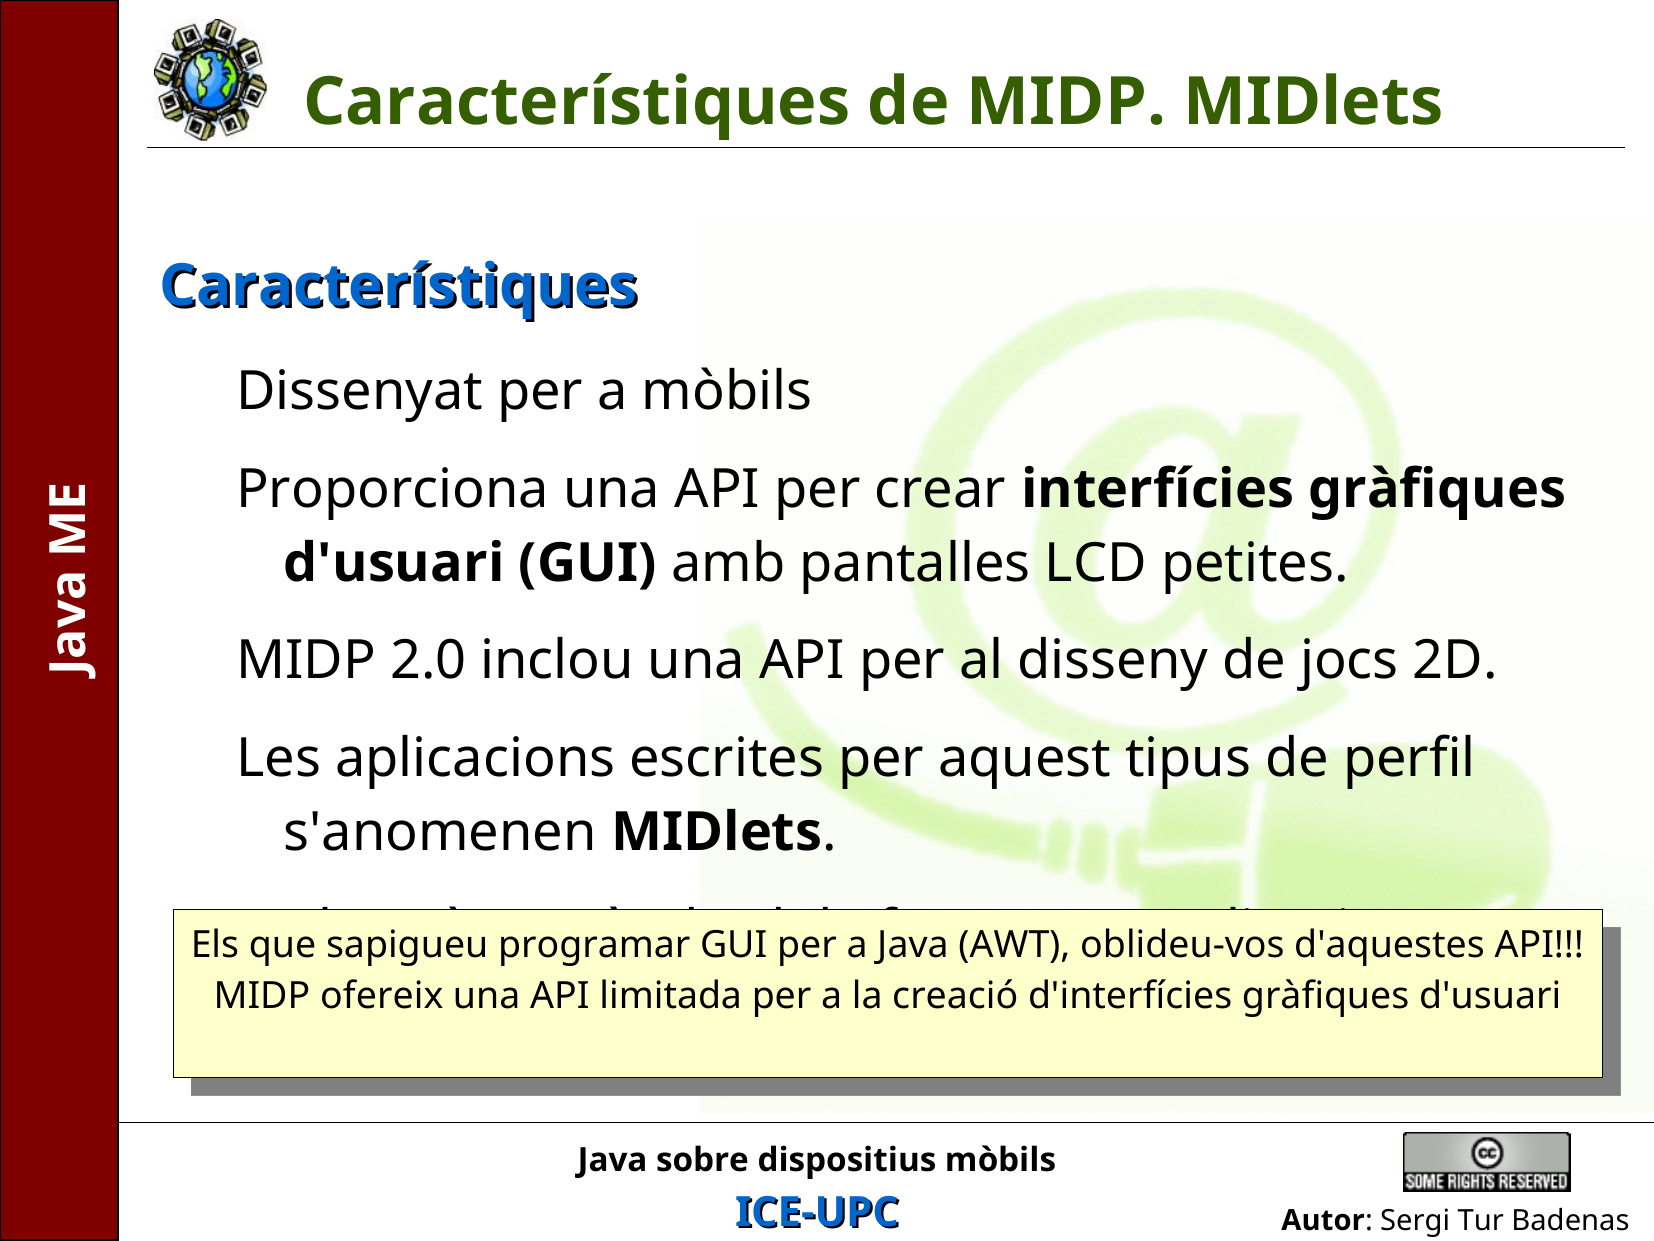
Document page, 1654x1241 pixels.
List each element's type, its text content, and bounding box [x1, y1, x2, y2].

picture [1403, 1132, 1571, 1192]
text_box Els que sapigueu programar GUI per a Java (AWT), oblideu-vos d'aquestes API!!! MIDP ofereix una API limitada per a la creació d'interfícies gràfiques d'usuari [173, 909, 1603, 1038]
list Característiques Dissenyat per a mòbils Proporciona una API per crear interfícies gràfiques d'usuari (GUI) amb pantalles LCD petites. MIDP 2.0 inclou una API per al disseny de jocs 2D. Les aplicacions escrites per aquest tipus de perfil s'anomenen MIDlets. Molt estès. Estàndard de facto per a aplicacions per a mòbils [141, 242, 1630, 1078]
picture [154, 19, 268, 56]
title Característiques de MIDP. MIDlets [129, 56, 1619, 141]
picture [700, 217, 1654, 1113]
